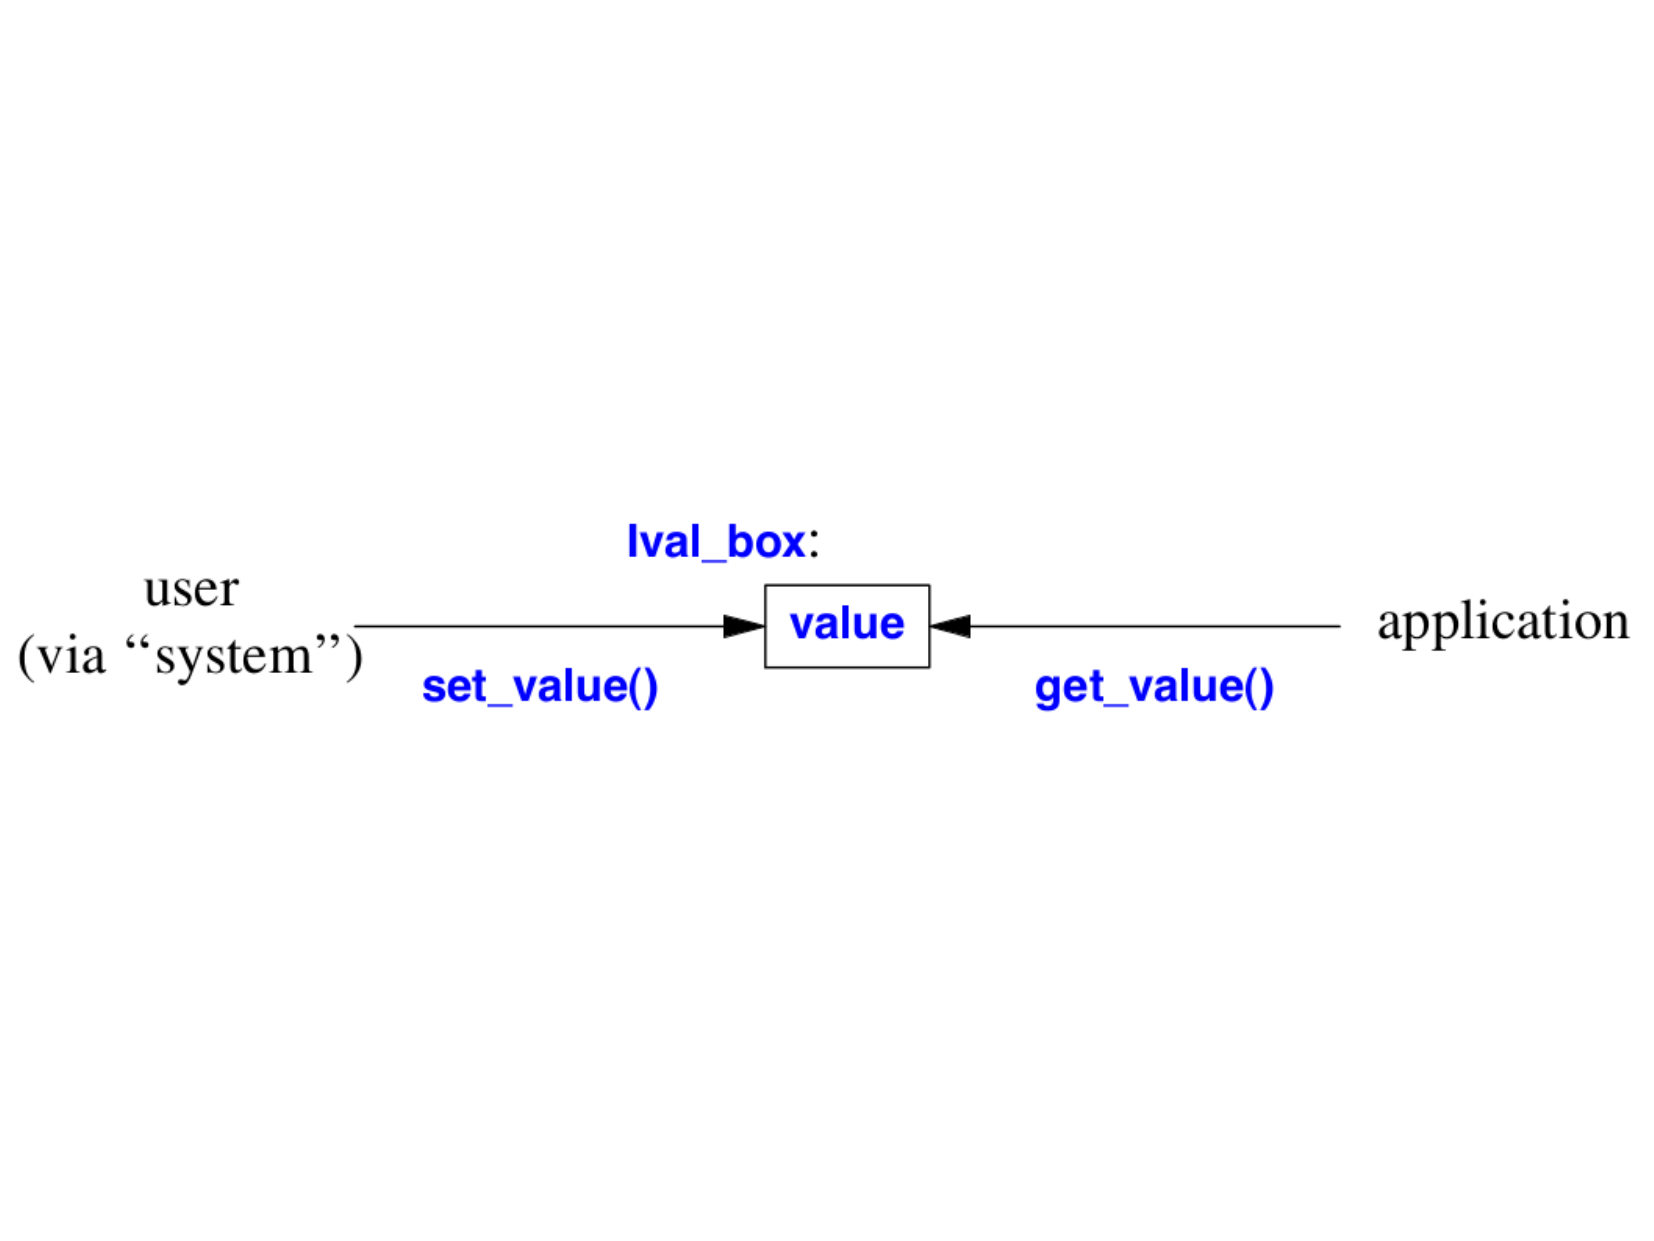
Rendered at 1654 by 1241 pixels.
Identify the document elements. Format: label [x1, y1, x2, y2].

picture [14, 521, 1643, 720]
